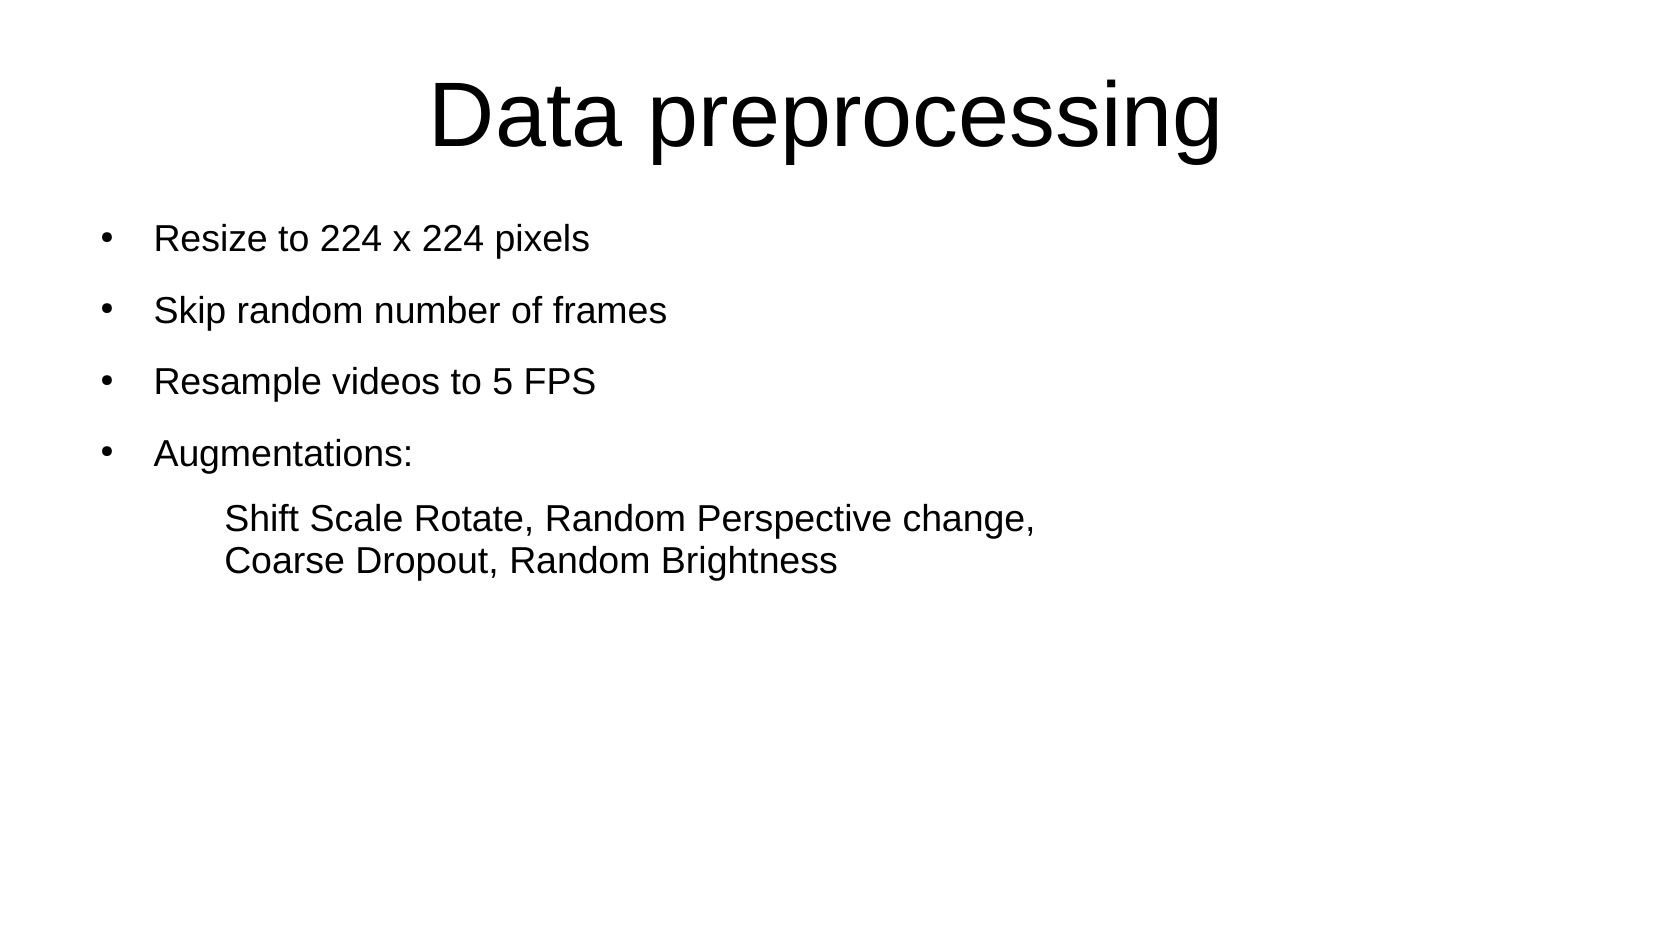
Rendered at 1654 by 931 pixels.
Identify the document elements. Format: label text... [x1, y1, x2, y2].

title Data preprocessing [82, 37, 1571, 193]
list Resize to 224 x 224 pixels Skip random number of frames Resample videos to 5 FPS Augmentations: Shift Scale Rotate, Random Perspective change, Coarse Dropout, Random Brightness [82, 217, 1571, 826]
